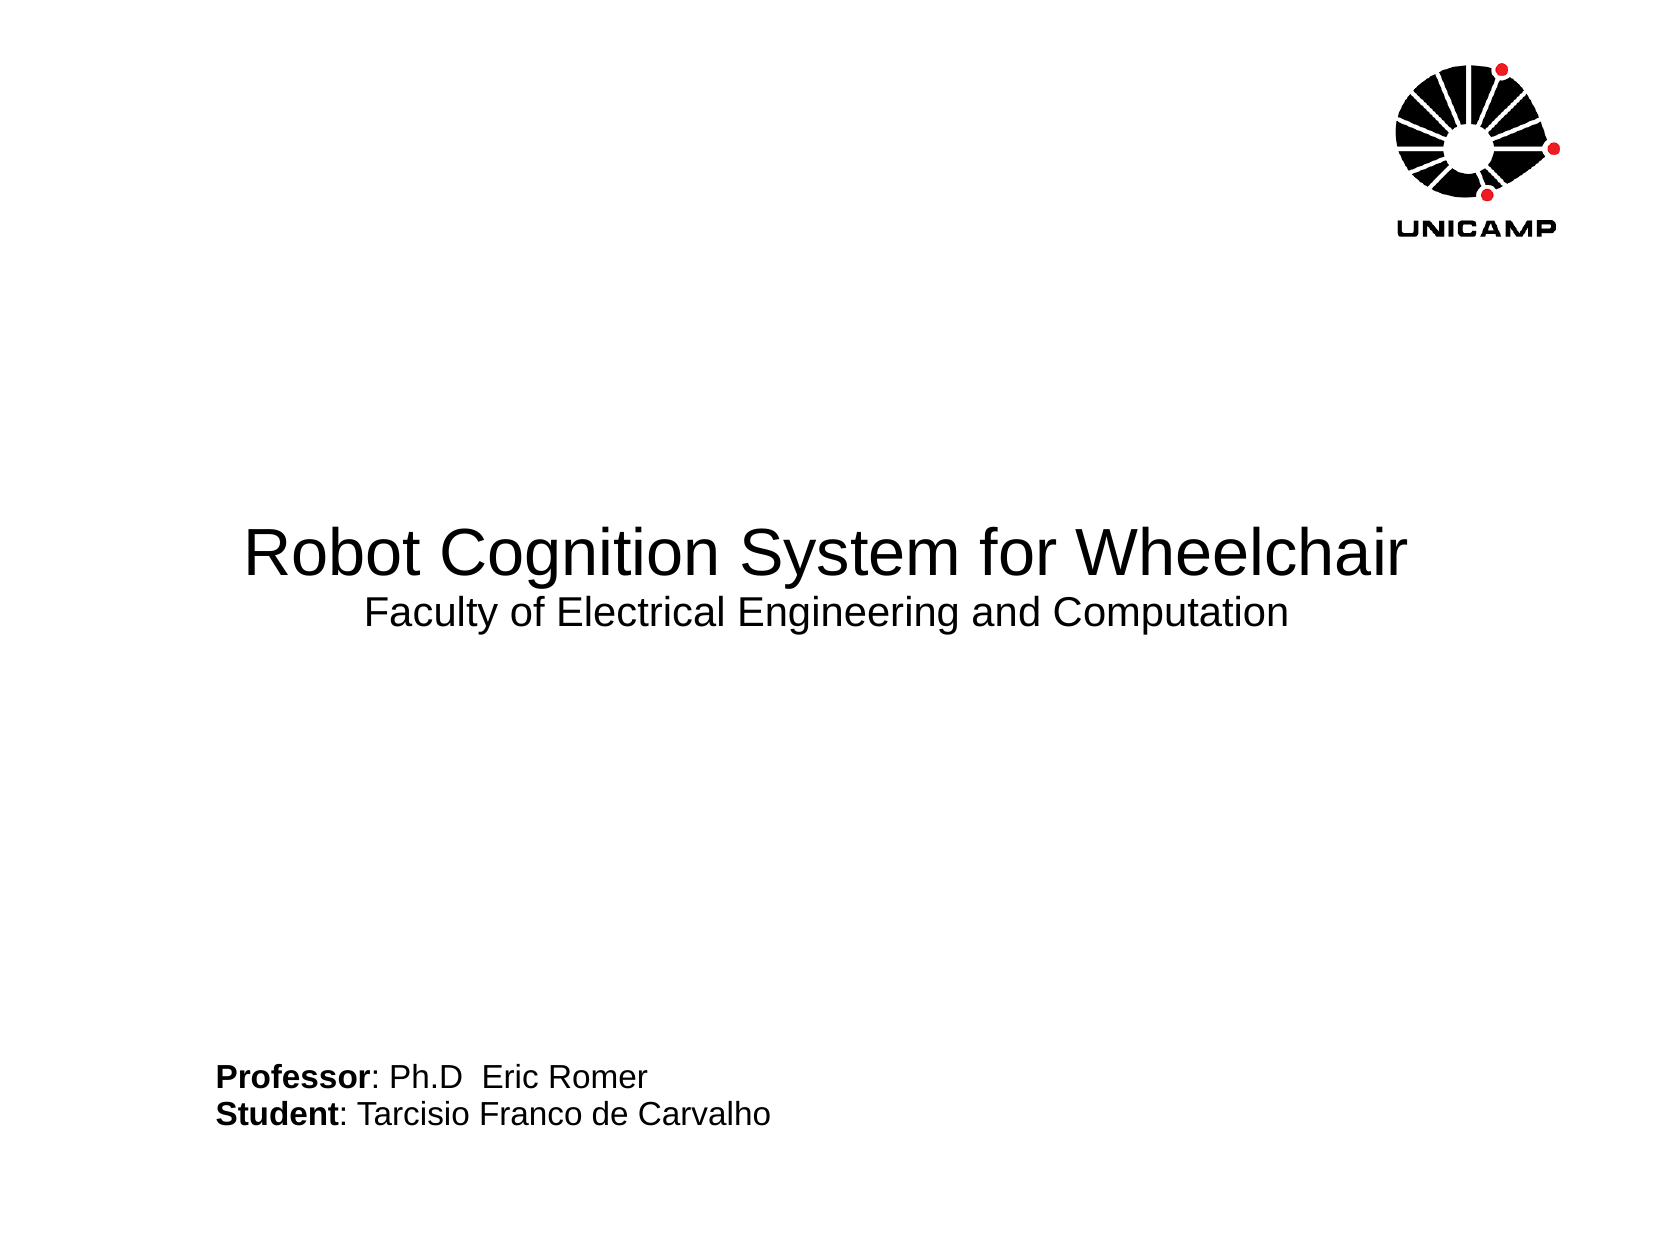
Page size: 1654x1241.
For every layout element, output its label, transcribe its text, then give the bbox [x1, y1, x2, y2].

text_box Professor: Ph.D Eric Romer Student: Tarcisio Franco de Carvalho [200, 1051, 934, 1150]
subtitle Robot Cognition System for Wheelchair Faculty of Electrical Engineering and Computation [82, 290, 1571, 1010]
picture [1395, 63, 1560, 237]
